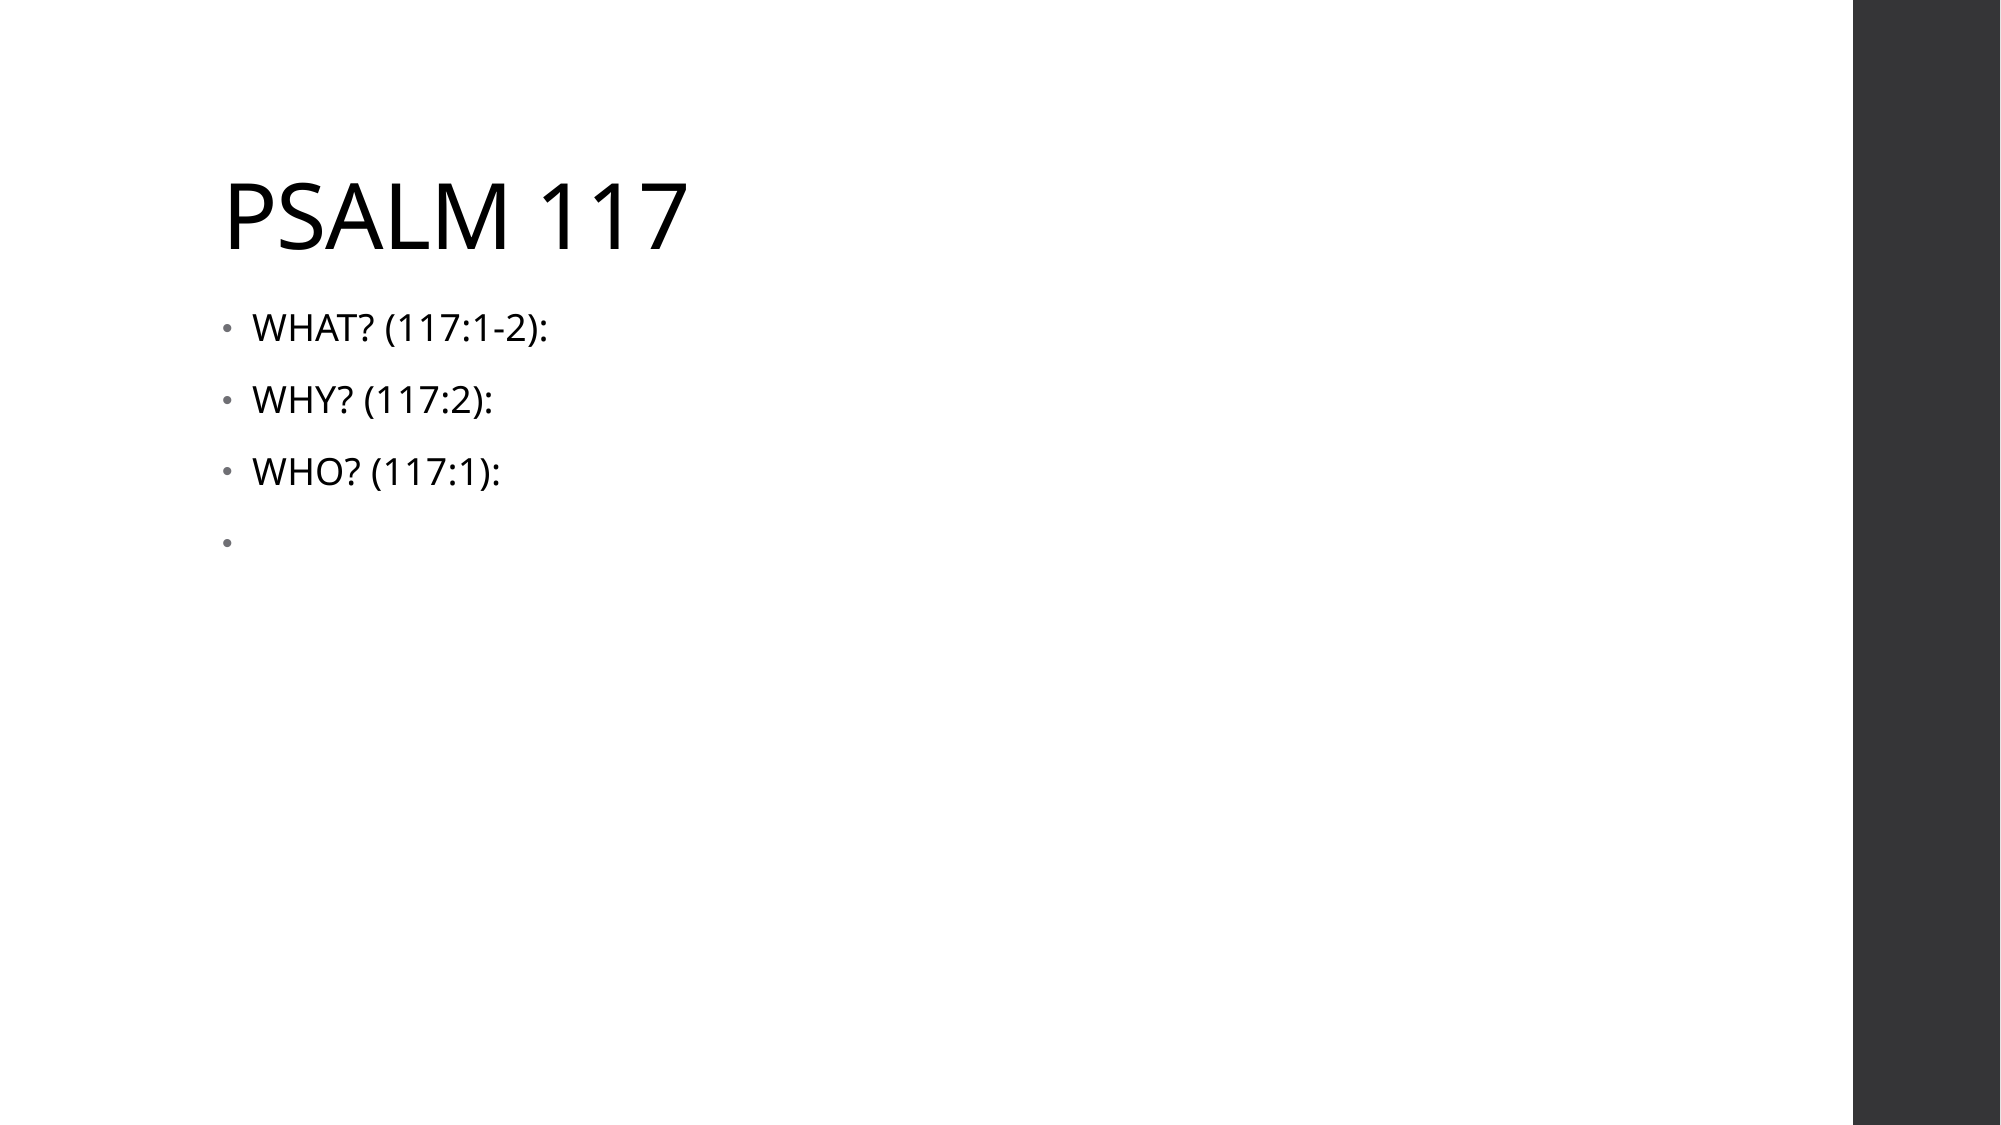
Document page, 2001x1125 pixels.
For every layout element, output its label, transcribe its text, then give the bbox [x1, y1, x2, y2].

title PSALM 117 [206, 60, 1797, 278]
list WHAT? (117:1-2): WHY? (117:2): WHO? (117:1): [206, 299, 1617, 1014]
